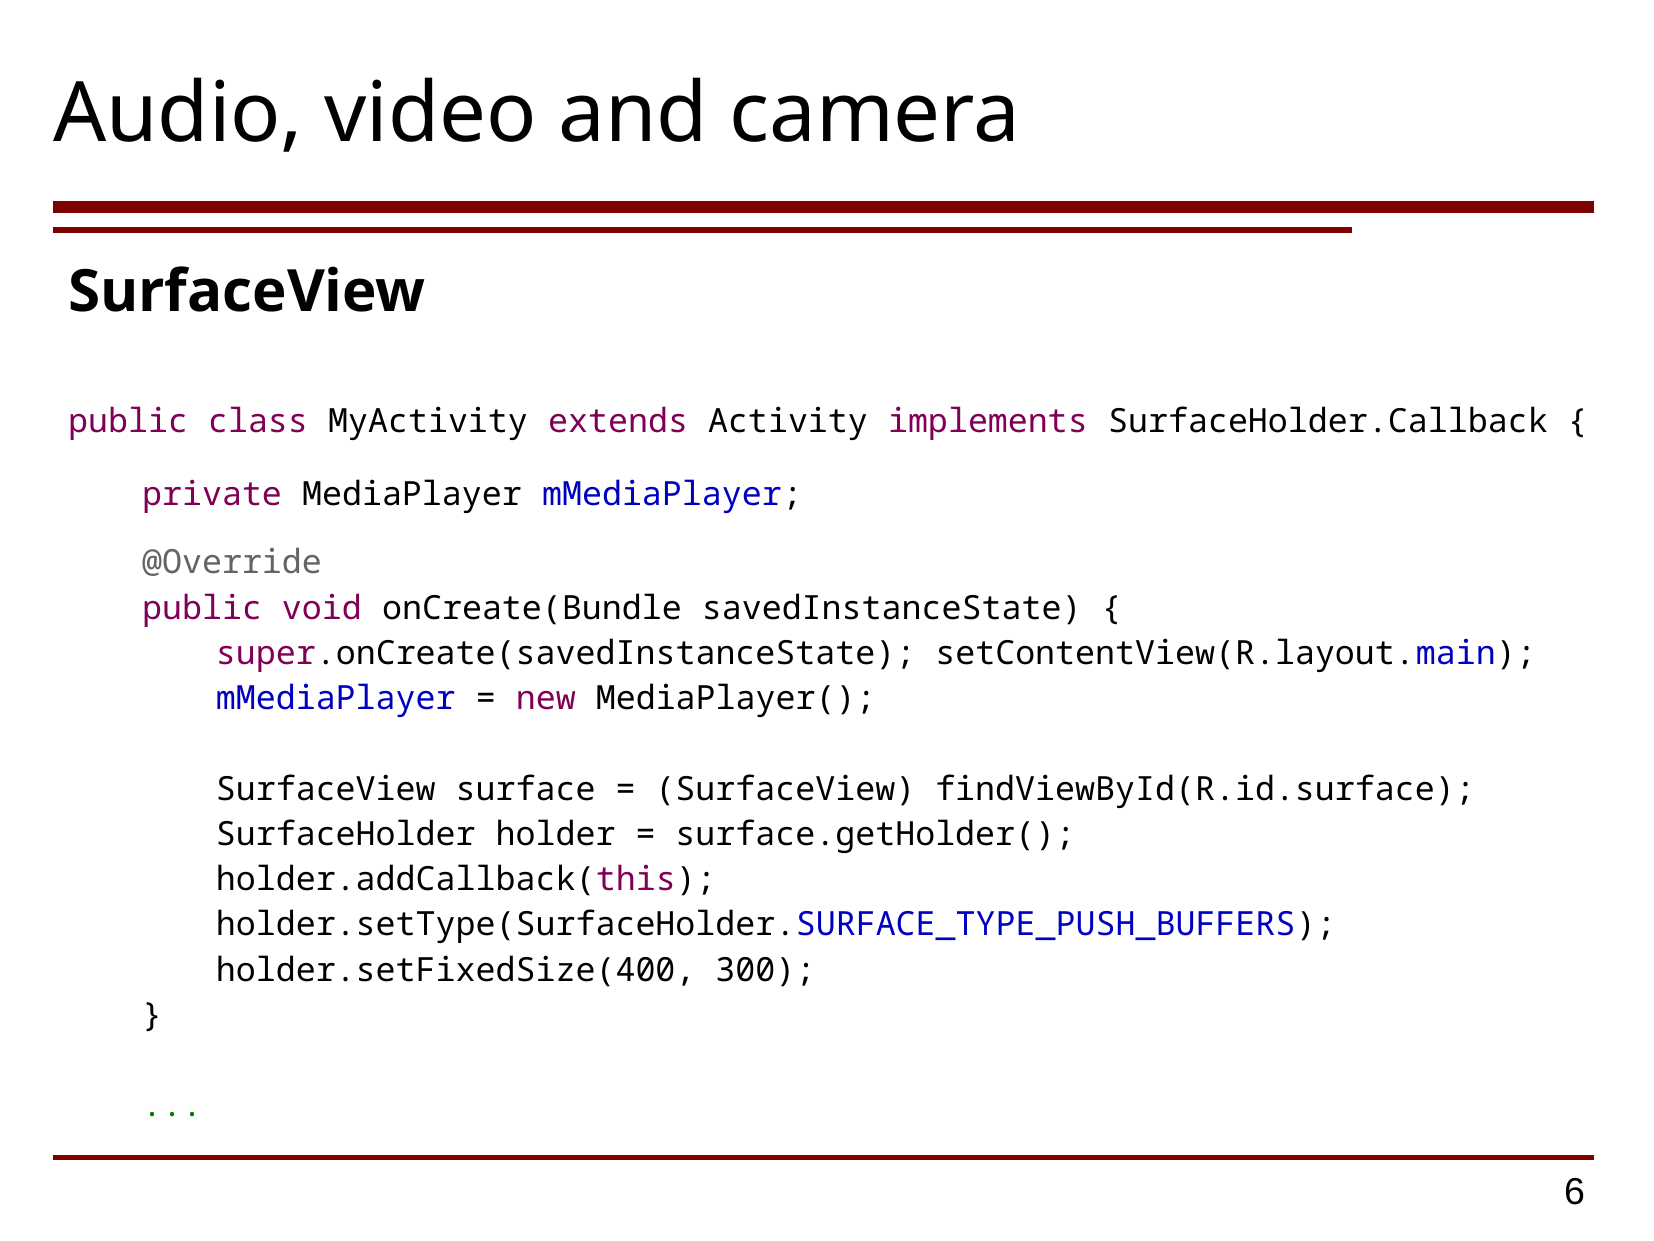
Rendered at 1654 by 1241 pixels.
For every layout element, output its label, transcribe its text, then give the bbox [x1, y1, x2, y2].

text_box SurfaceView public class MyActivity extends Activity implements SurfaceHolder.Callback { private MediaPlayer mMediaPlayer; @Override public void onCreate(Bundle savedInstanceState) { super.onCreate(savedInstanceState); setContentView(R.layout.main); mMediaPlayer = new MediaPlayer(); SurfaceView surface = (SurfaceView) findViewById(R.id.surface); SurfaceHolder holder = surface.getHolder(); holder.addCallback(this); holder.setType(SurfaceHolder.SURFACE_TYPE_PUSH_BUFFERS); holder.setFixedSize(400, 300); } ... [53, 242, 1603, 1076]
subtitle Audio, video and camera [53, 48, 1542, 172]
text_box <número> [35, 1163, 1654, 1221]
